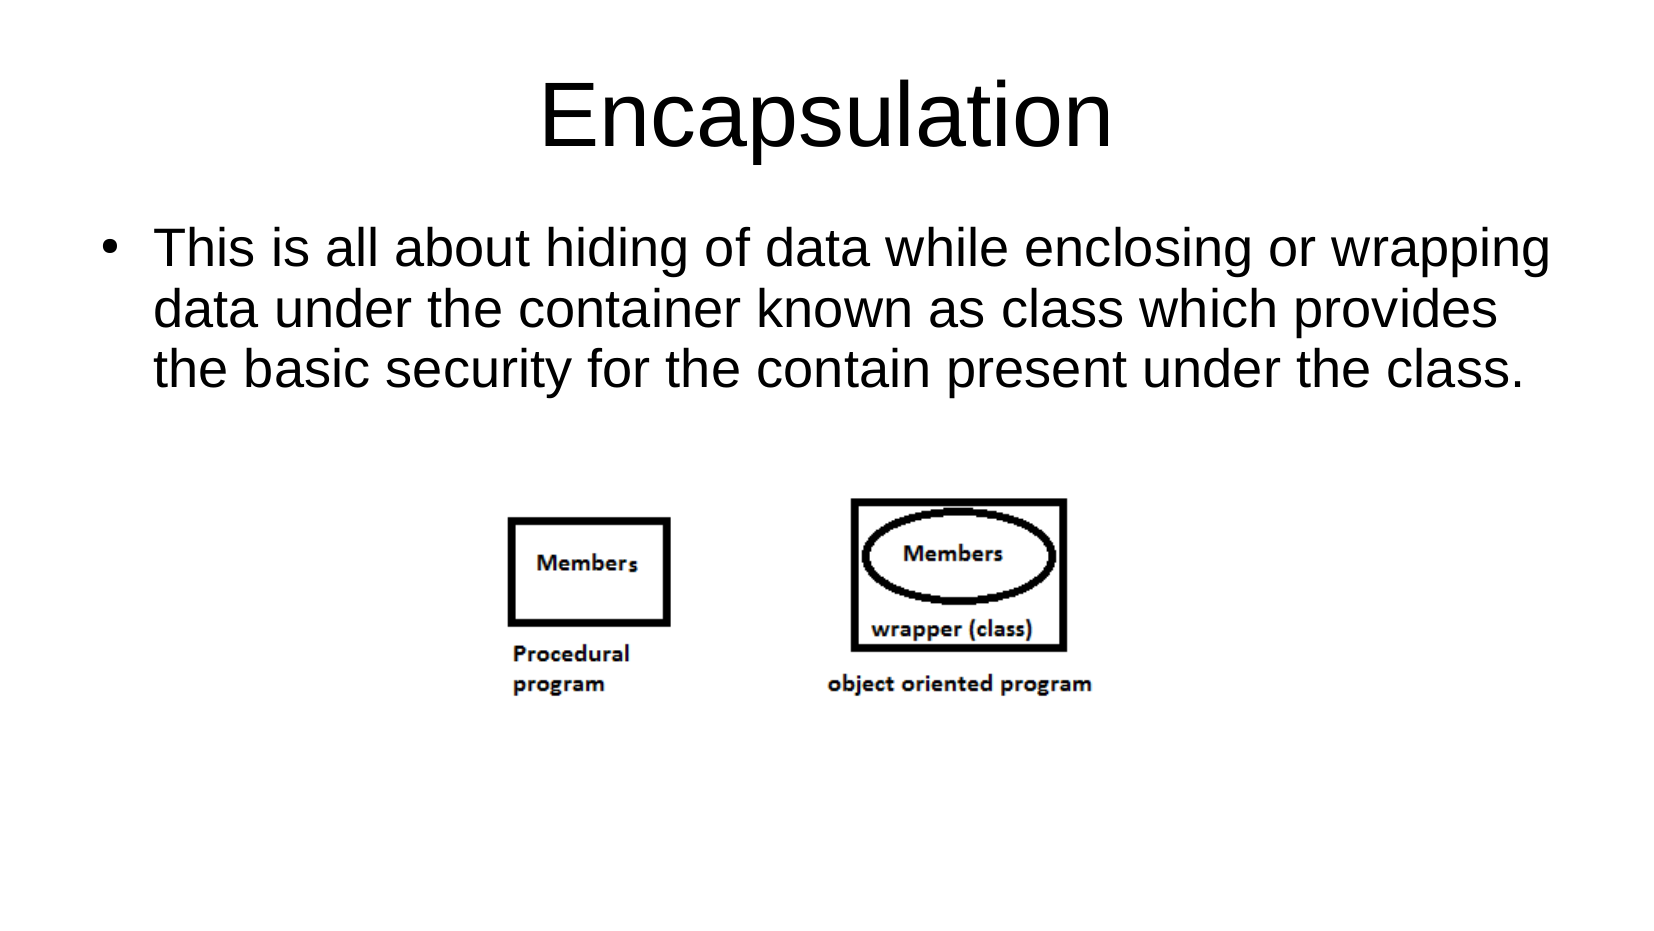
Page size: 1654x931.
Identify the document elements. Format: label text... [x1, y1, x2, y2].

picture [483, 425, 1141, 766]
title Encapsulation [82, 37, 1571, 193]
list This is all about hiding of data while enclosing or wrapping data under the container known as class which provides the basic security for the contain present under the class. [82, 217, 1571, 826]
